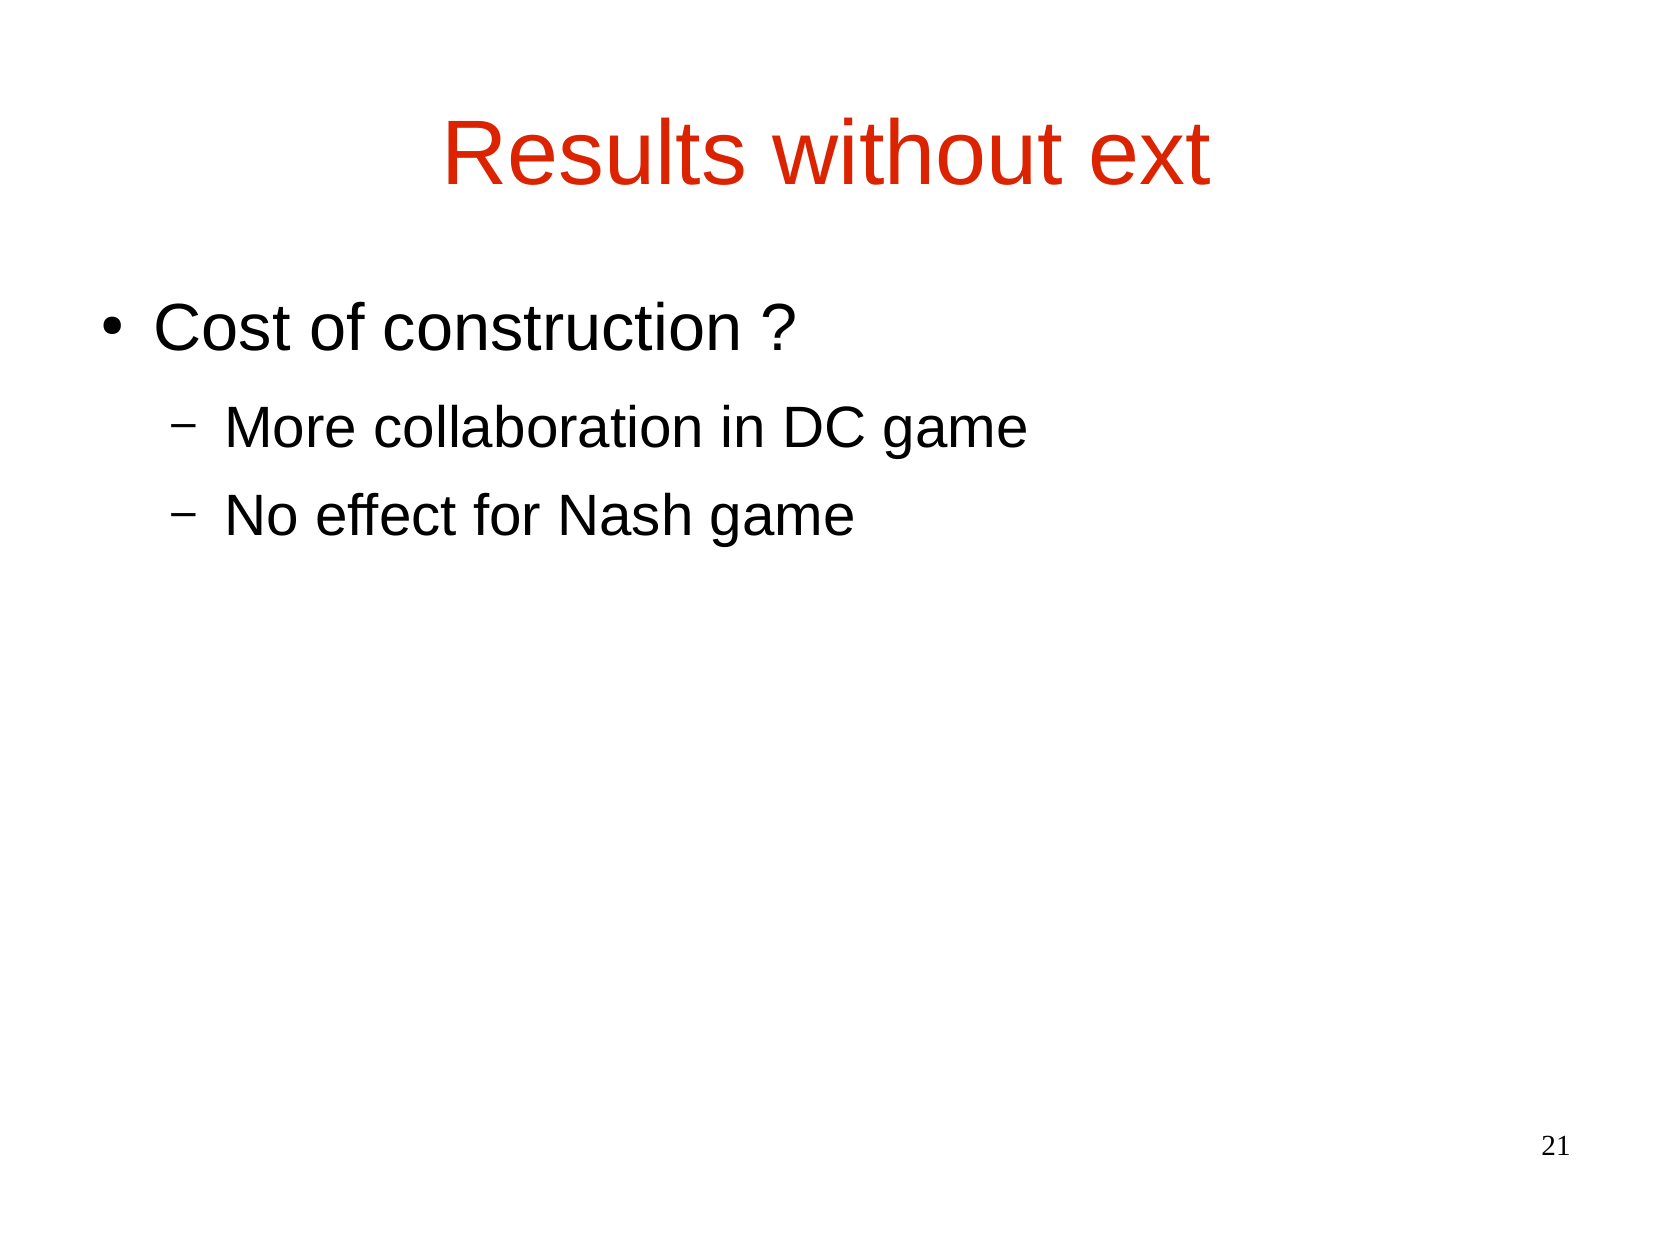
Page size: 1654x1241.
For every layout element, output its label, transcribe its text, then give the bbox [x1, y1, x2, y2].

list Cost of construction ? More collaboration in DC game No effect for Nash game [82, 290, 1538, 1010]
title Results without ext [82, 49, 1571, 257]
